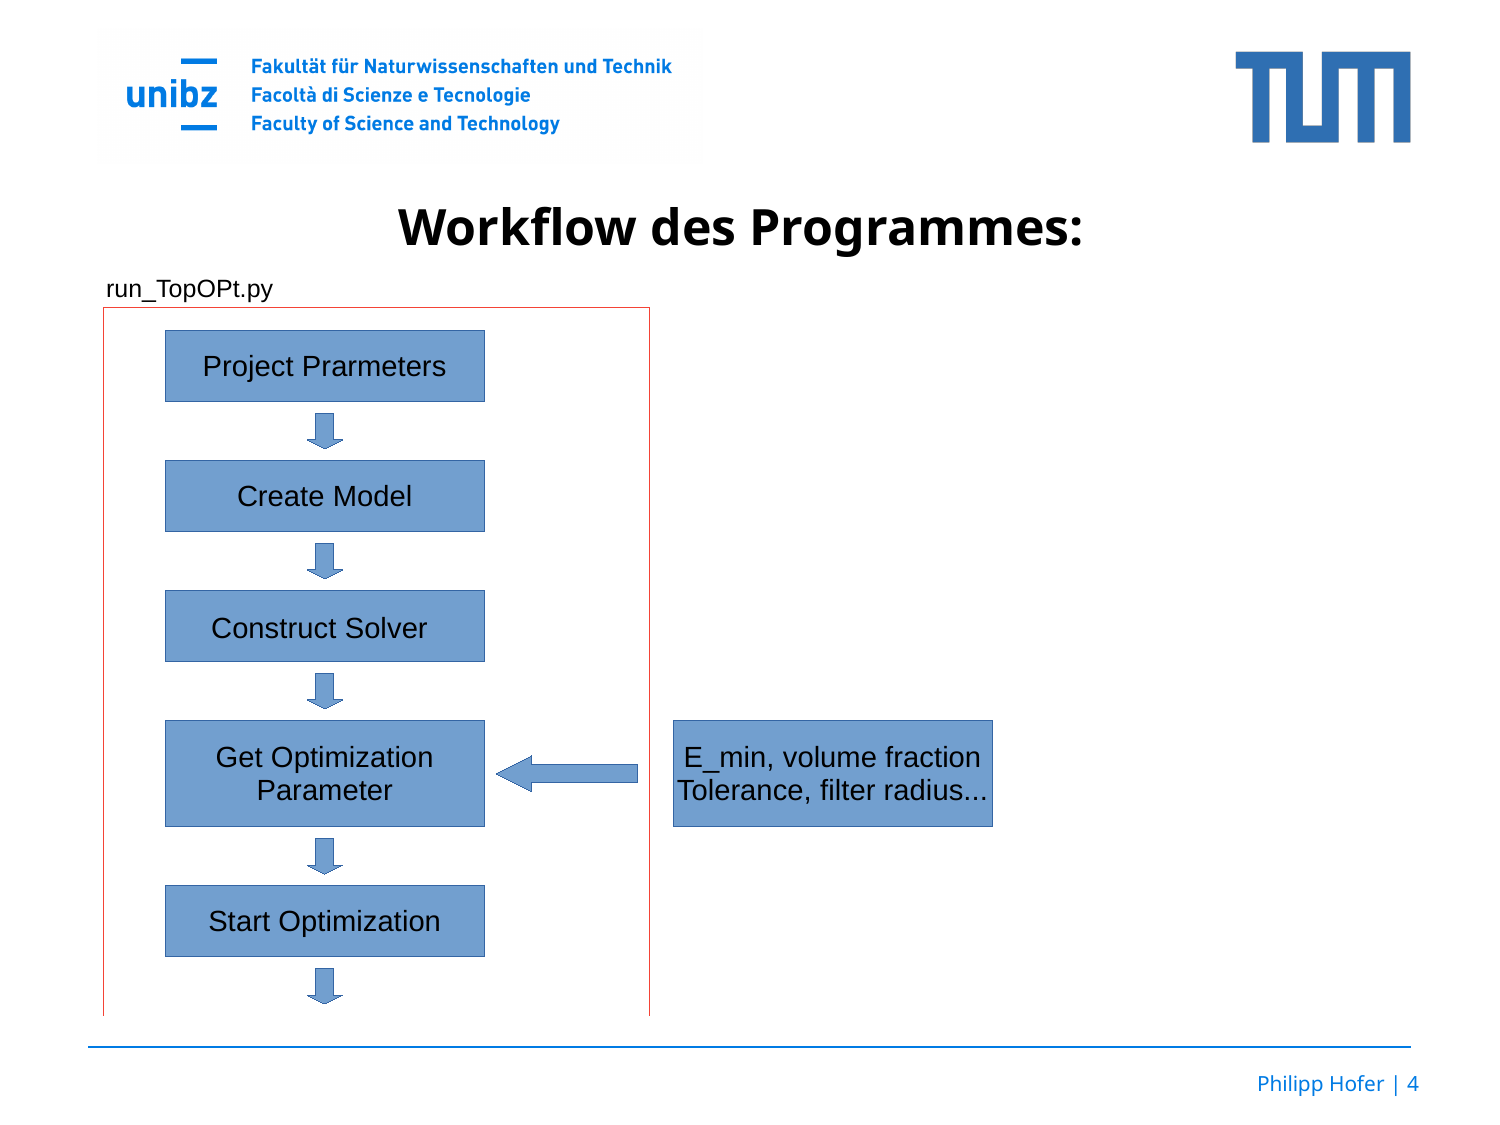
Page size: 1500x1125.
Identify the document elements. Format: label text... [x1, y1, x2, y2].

text_box E_min, volume fraction Tolerance, filter radius... [673, 720, 993, 827]
text_box Create Model [165, 460, 485, 532]
picture [97, 28, 703, 164]
text_box Get Optimization Parameter [165, 720, 485, 827]
text_box [307, 543, 343, 579]
text_box [307, 838, 343, 875]
text_box [496, 755, 638, 792]
text_box Start Optimization [165, 885, 485, 957]
picture [1145, 0, 1500, 233]
text_box [307, 673, 343, 709]
text_box Workflow des Programmes: [103, 137, 1397, 300]
text_box [307, 413, 343, 449]
text_box [307, 968, 343, 1004]
text_box run_TopOPt.py [91, 267, 390, 367]
text_box Project Prarmeters [165, 330, 485, 402]
text_box Construct Solver [165, 590, 485, 662]
